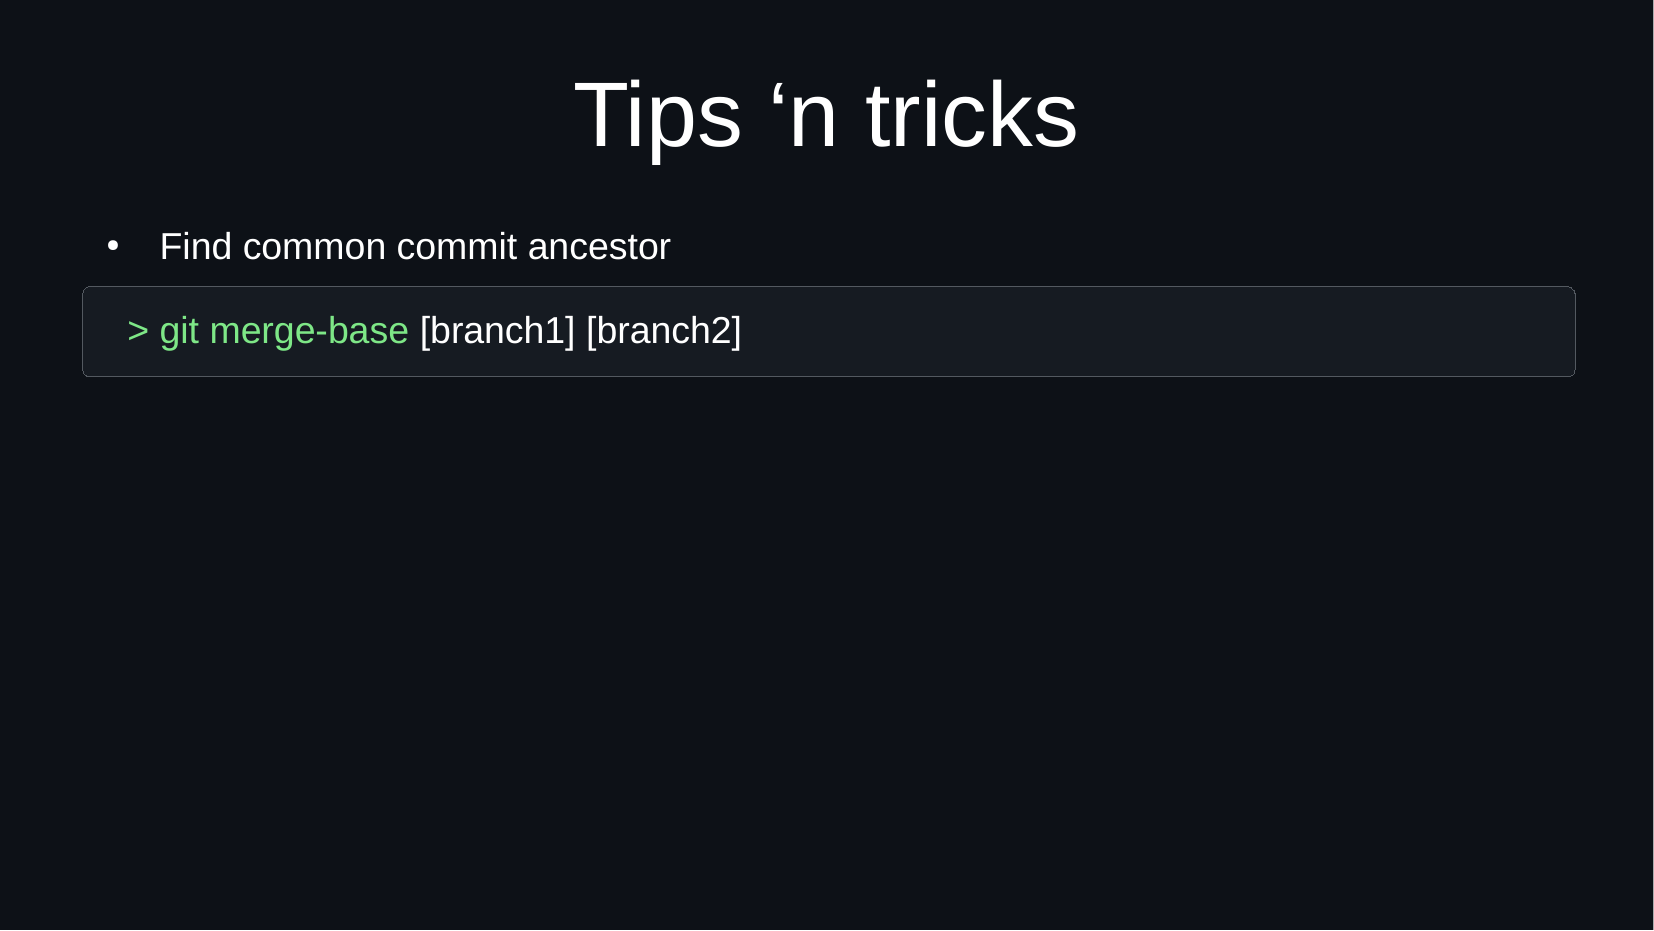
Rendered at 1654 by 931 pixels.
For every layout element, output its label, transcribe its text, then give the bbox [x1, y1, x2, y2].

title Tips ‘n tricks [82, 37, 1571, 193]
list Find common commit ancestor [88, 225, 1577, 277]
text_box > git merge-base [branch1] [branch2] [112, 301, 1576, 401]
text_box [82, 286, 1576, 377]
